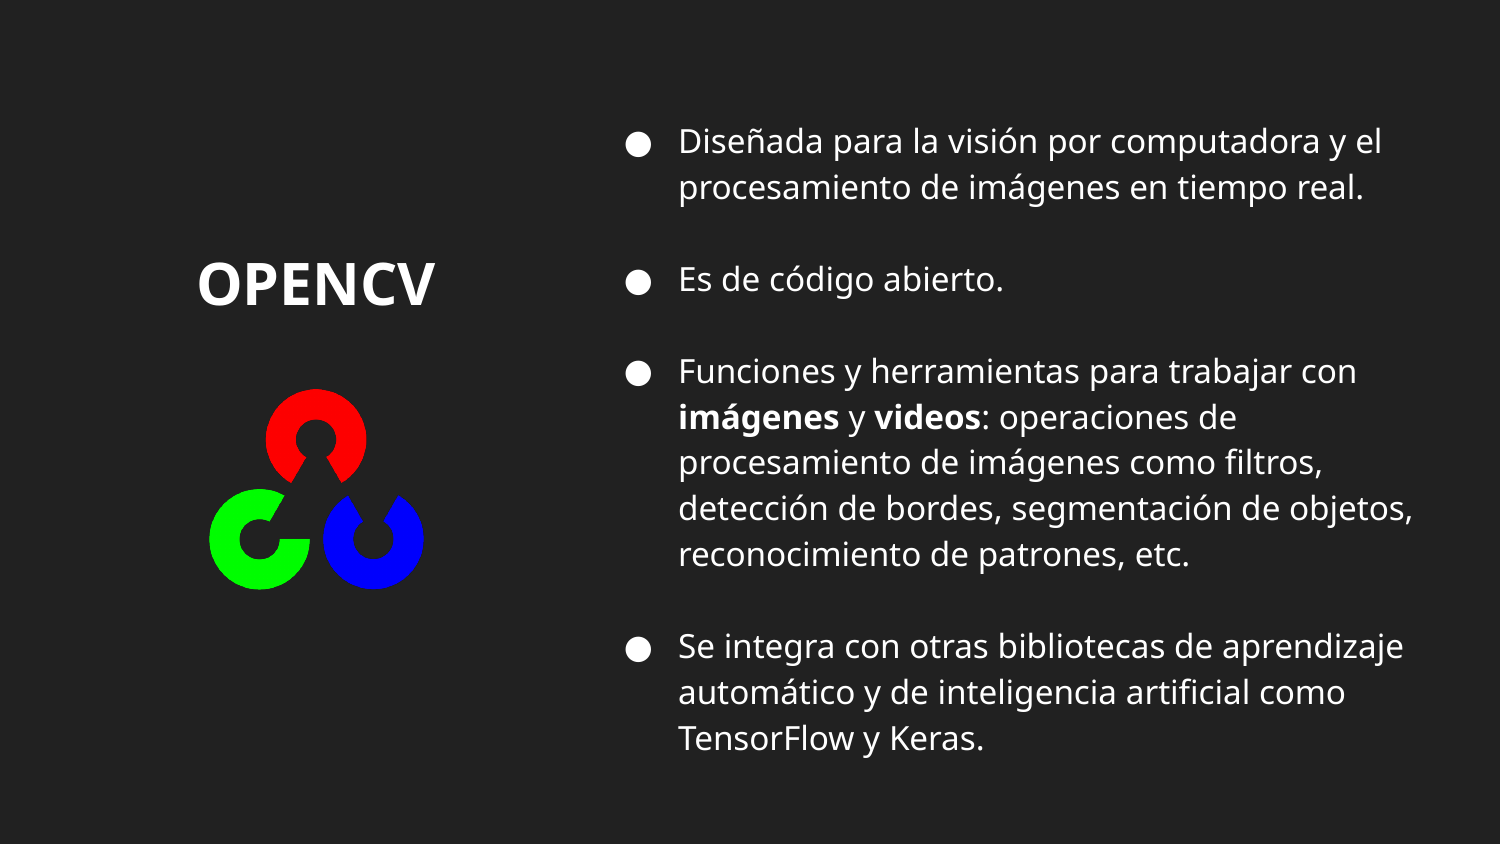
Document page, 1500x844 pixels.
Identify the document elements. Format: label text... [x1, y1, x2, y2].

title OPENCV [85, 231, 547, 326]
text_box Diseñada para la visión por computadora y el procesamiento de imágenes en tiempo real. Es de código abierto. Funciones y herramientas para trabajar con imágenes y videos: operaciones de procesamiento de imágenes como filtros, detección de bordes, segmentación de objetos, reconocimiento de patrones, etc. Se integra con otras bibliotecas de aprendizaje automático y de inteligencia artificial como TensorFlow y Keras. [588, 99, 1445, 773]
picture [208, 389, 425, 595]
